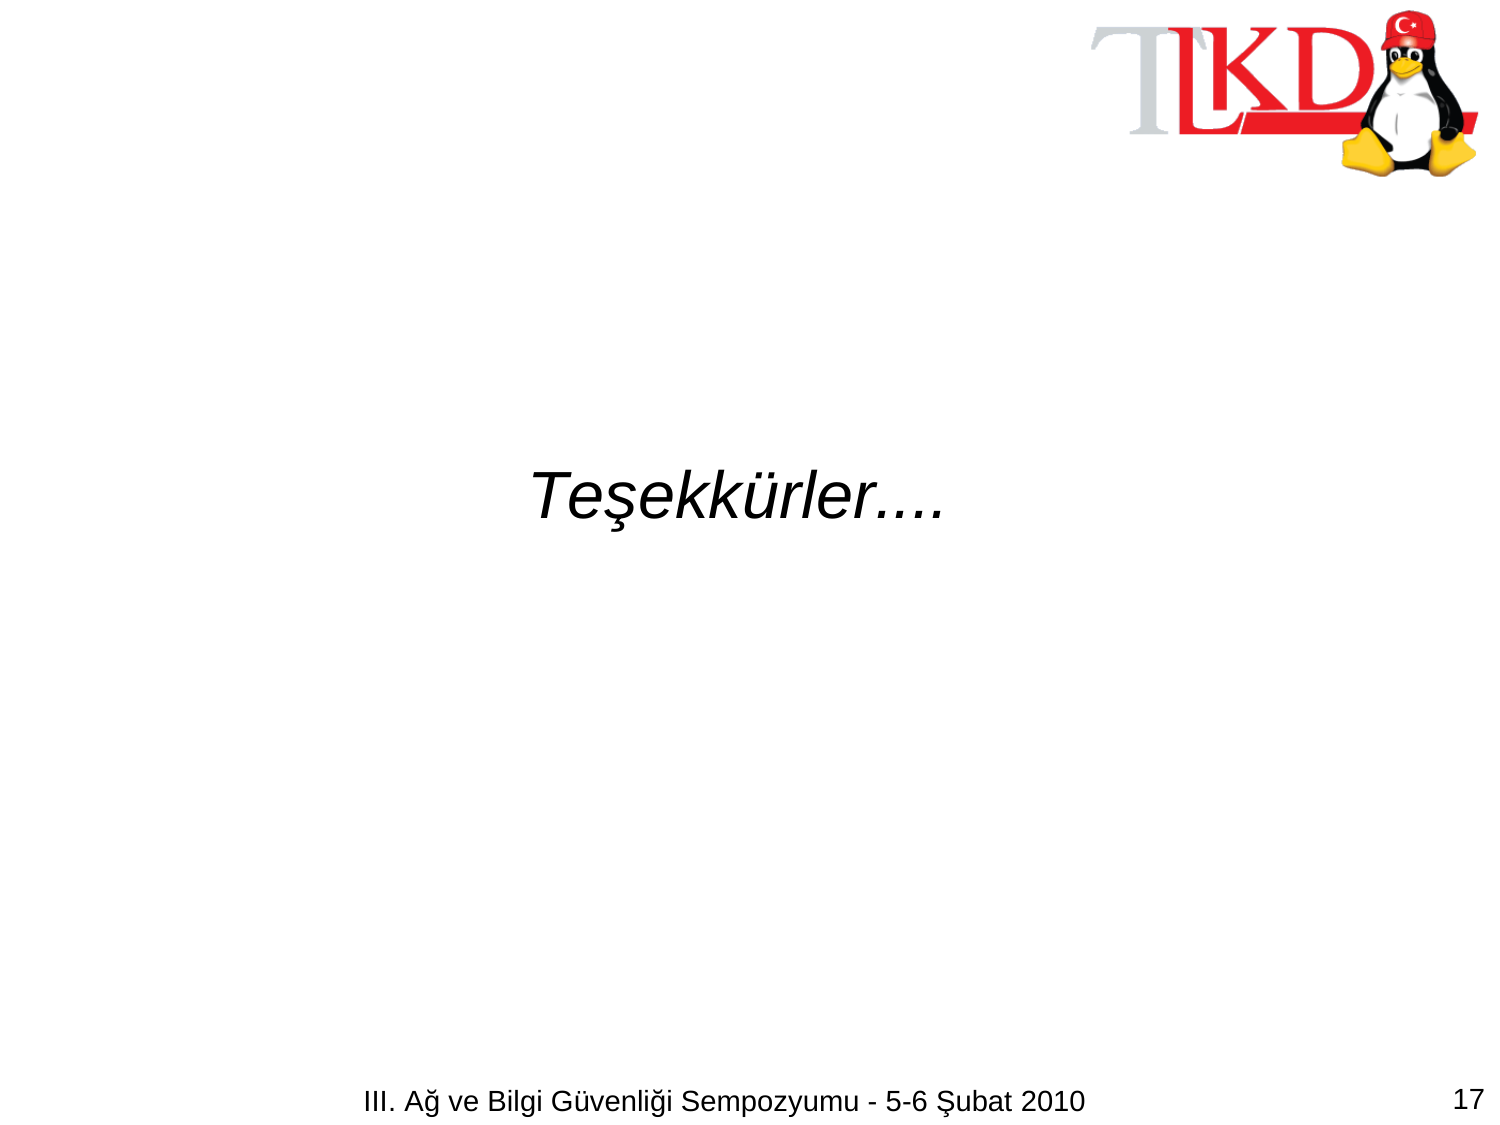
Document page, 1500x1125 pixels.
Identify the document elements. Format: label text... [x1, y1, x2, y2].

title Teşekkürler.... [512, 450, 1043, 569]
picture [1087, 0, 1491, 188]
